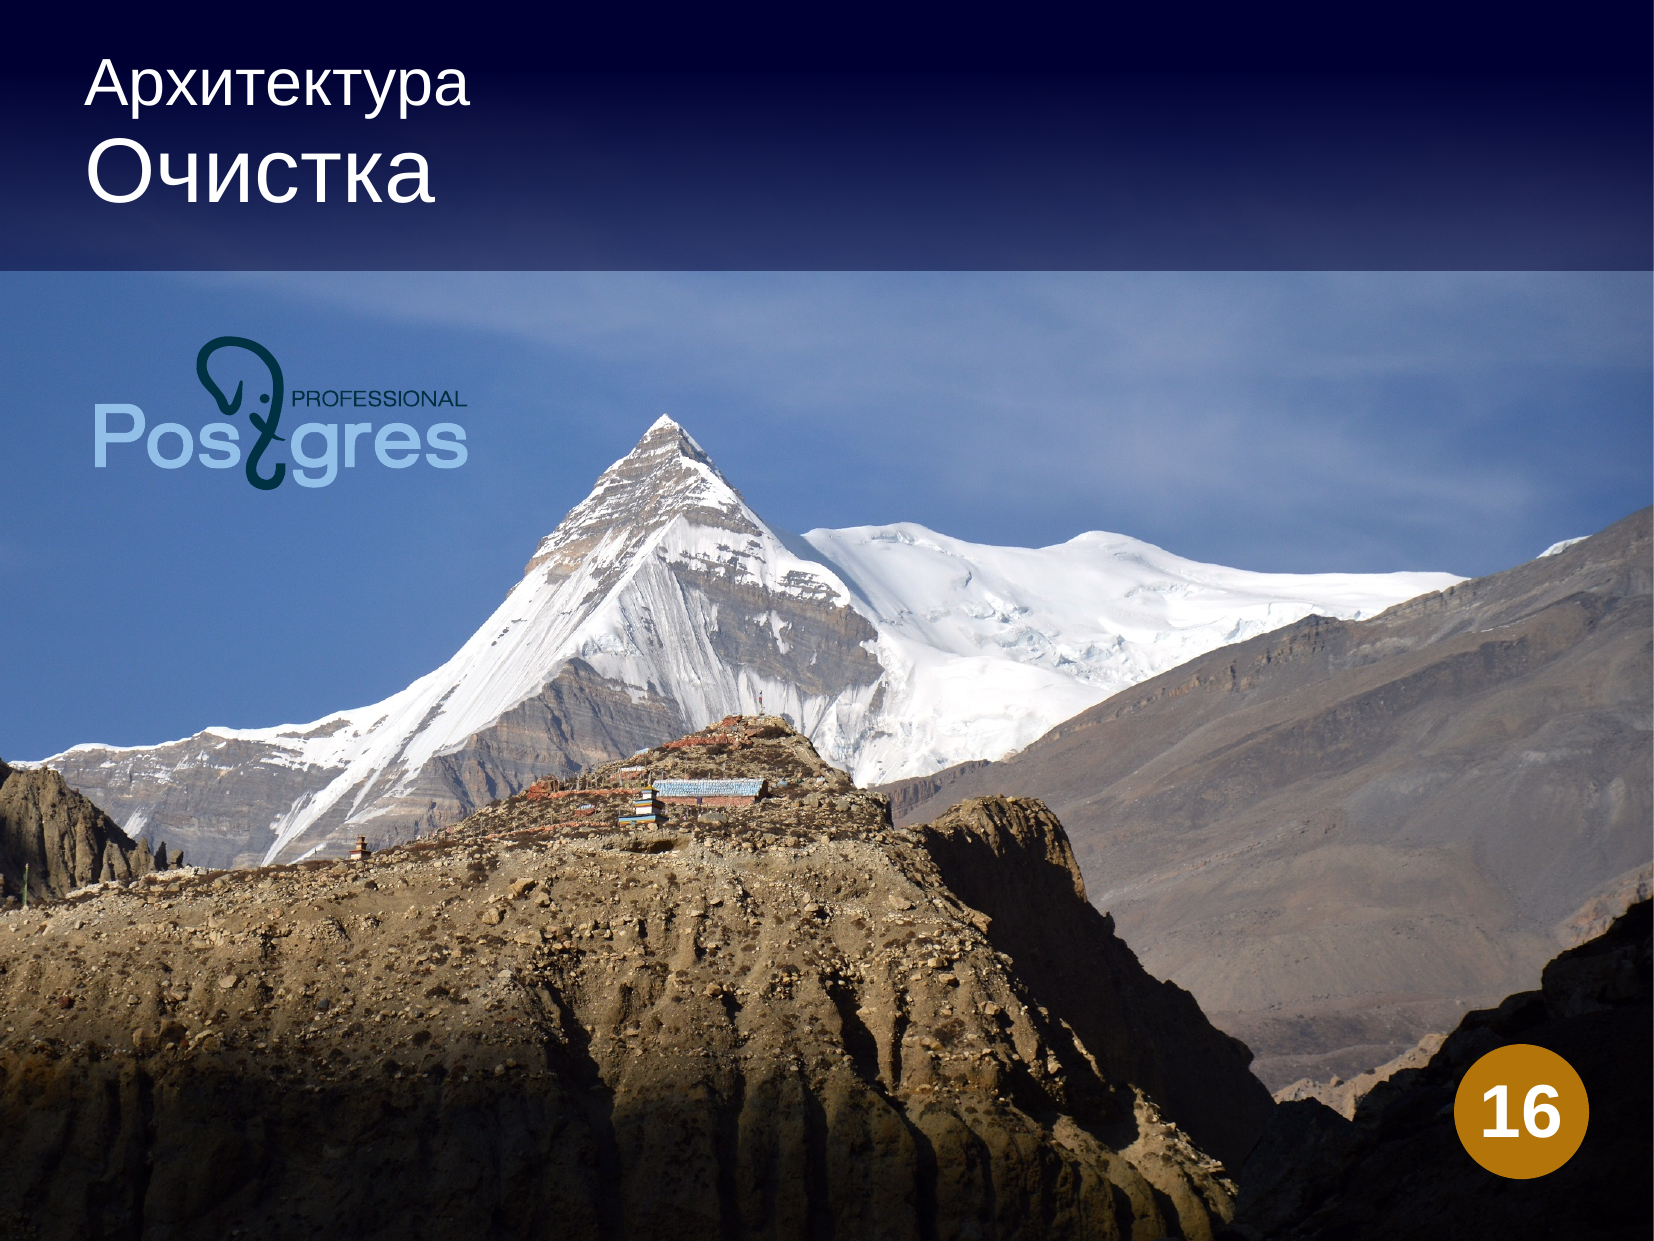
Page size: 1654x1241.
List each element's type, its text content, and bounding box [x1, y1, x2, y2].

title Архитектура Очистка [84, 44, 1636, 251]
text_box 16 [1454, 1044, 1590, 1180]
picture [0, 271, 1654, 1241]
